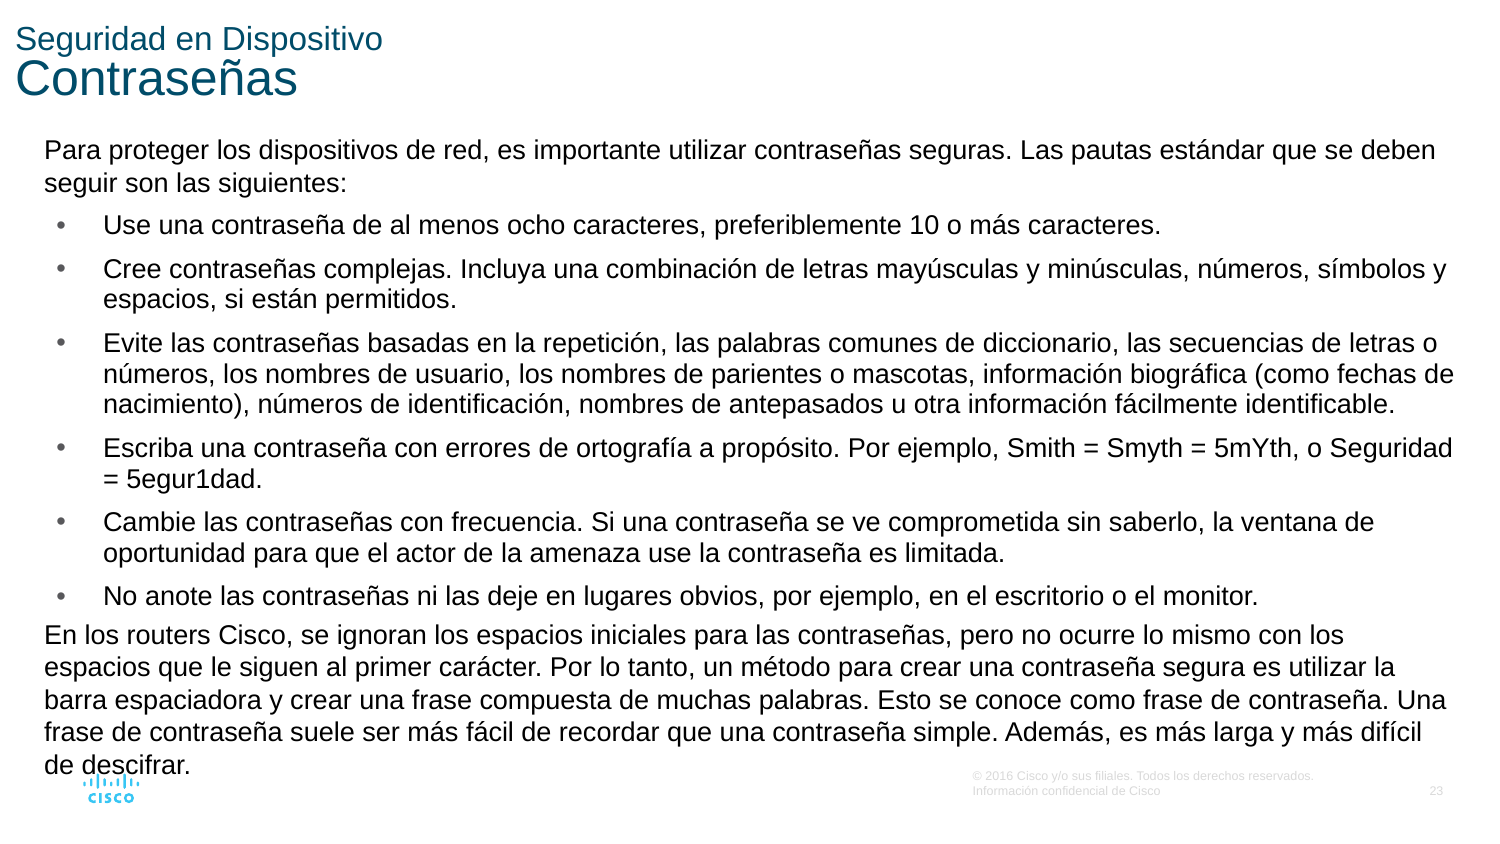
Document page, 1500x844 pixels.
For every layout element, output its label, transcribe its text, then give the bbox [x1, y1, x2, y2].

title Seguridad en Dispositivo Contraseñas [0, 5, 1369, 126]
list Para proteger los dispositivos de red, es importante utilizar contraseñas seguras. Las pautas estándar que se deben seguir son las siguientes: Use una contraseña de al menos ocho caracteres, preferiblemente 10 o más caracteres. Cree contraseñas complejas. Incluya una combinación de letras mayúsculas y minúsculas, números, símbolos y espacios, si están permitidos. Evite las contraseñas basadas en la repetición, las palabras comunes de diccionario, las secuencias de letras o números, los nombres de usuario, los nombres de parientes o mascotas, información biográfica (como fechas de nacimiento), números de identificación, nombres de antepasados u otra información fácilmente identificable. Escriba una contraseña con errores de ortografía a propósito. Por ejemplo, Smith = Smyth = 5mYth, o Seguridad = 5egur1dad. Cambie las contraseñas con frecuencia. Si una contraseña se ve comprometida sin saberlo, la ventana de oportunidad para que el actor de la amenaza use la contraseña es limitada. No anote las contraseñas ni las deje en lugares obvios, por ejemplo, en el escritorio o el monitor. En los routers Cisco, se ignoran los espacios iniciales para las contraseñas, pero no ocurre lo mismo con los espacios que le siguen al primer carácter. Por lo tanto, un método para crear una contraseña segura es utilizar la barra espaciadora y crear una frase compuesta de muchas palabras. Esto se conoce como frase de contraseña. Una frase de contraseña suele ser más fácil de recordar que una contraseña simple. Además, es más larga y más difícil de descifrar. [29, 125, 1471, 799]
